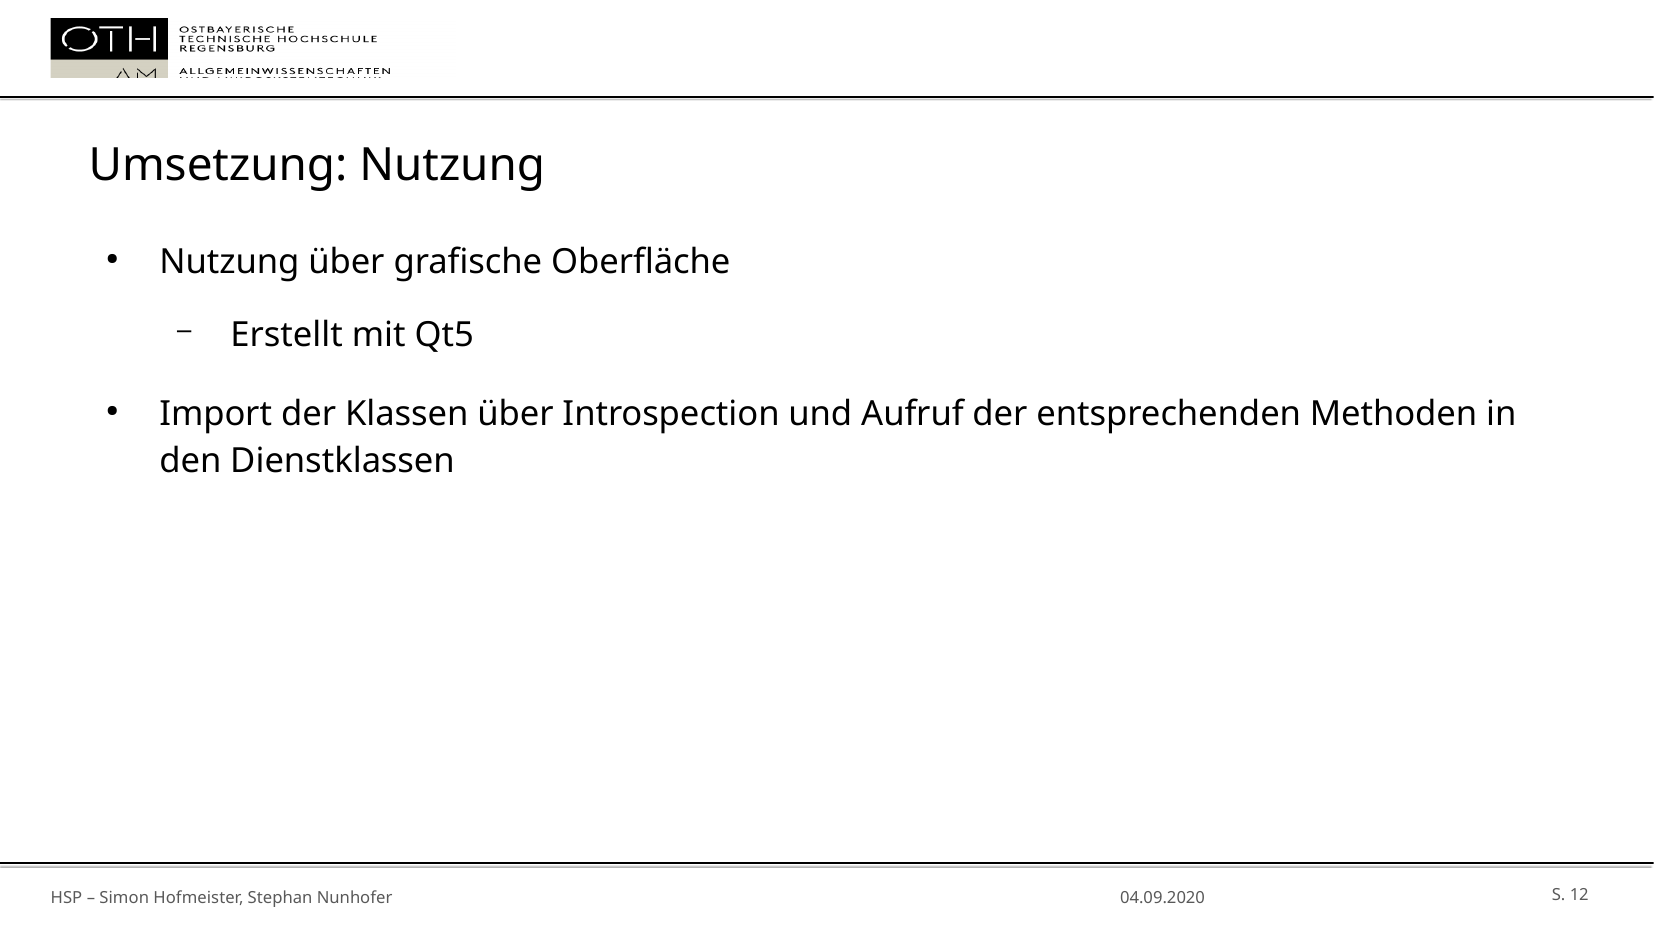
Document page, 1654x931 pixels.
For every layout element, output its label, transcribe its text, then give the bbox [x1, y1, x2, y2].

list Nutzung über grafische Oberfläche Erstellt mit Qt5 Import der Klassen über Introspection und Aufruf der entsprechenden Methoden in den Dienstklassen [88, 236, 1565, 798]
title Umsetzung: Nutzung [88, 118, 1565, 207]
picture [50, 18, 456, 78]
